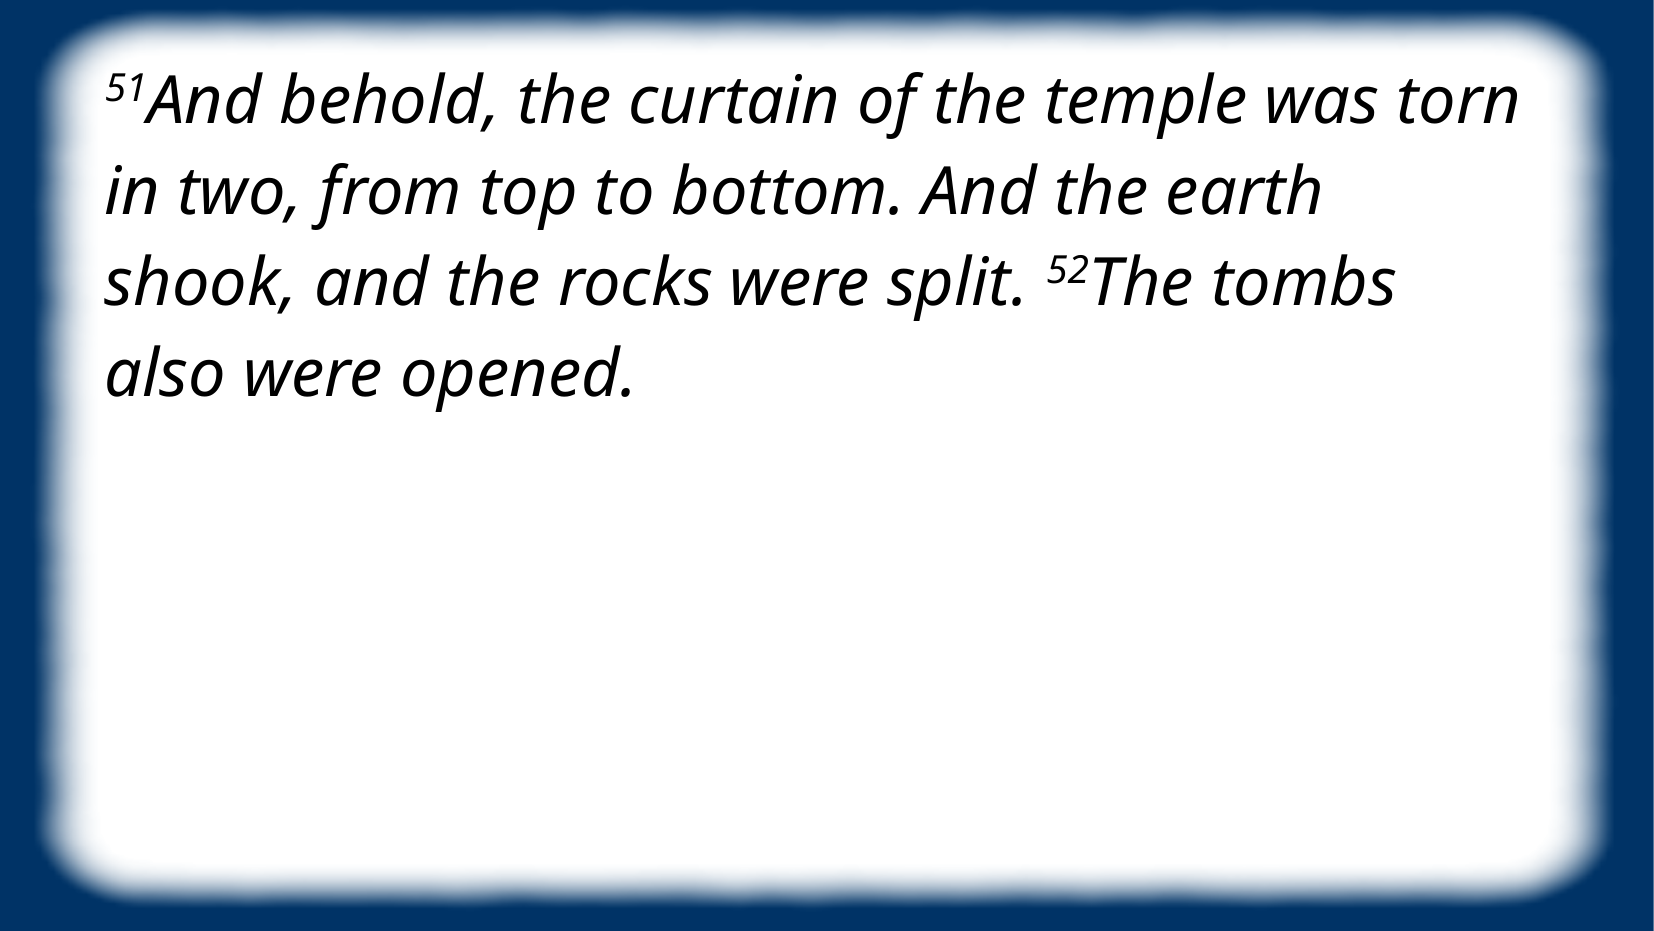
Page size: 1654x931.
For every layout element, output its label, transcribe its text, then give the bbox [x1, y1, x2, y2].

picture [0, 0, 1654, 931]
text_box 51And behold, the curtain of the temple was torn in two, from top to bottom. And the earth shook, and the rocks were split. 52The tombs also were opened. [90, 45, 1546, 415]
